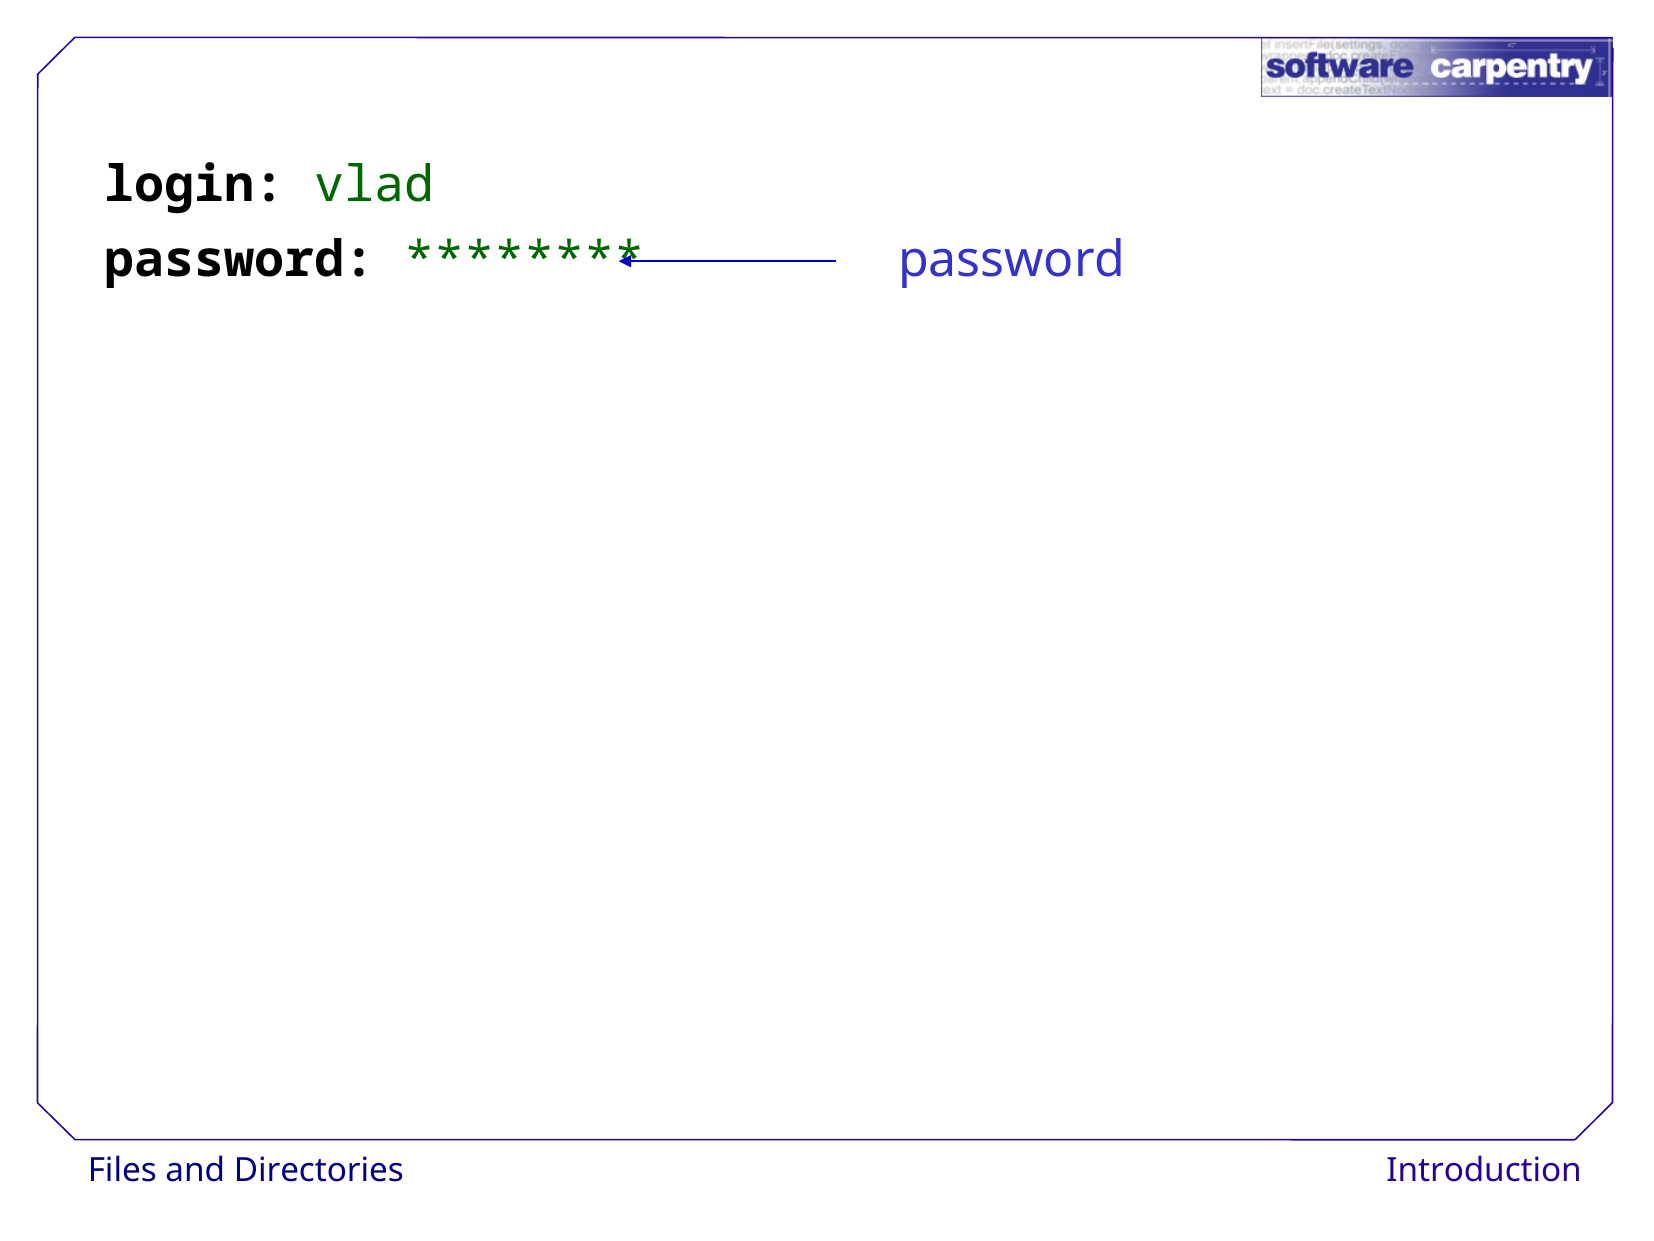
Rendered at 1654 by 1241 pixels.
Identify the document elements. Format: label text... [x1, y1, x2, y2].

picture [1261, 39, 1613, 97]
text_box login: vlad password: ******** [89, 128, 1512, 1037]
text_box password [883, 204, 1498, 318]
